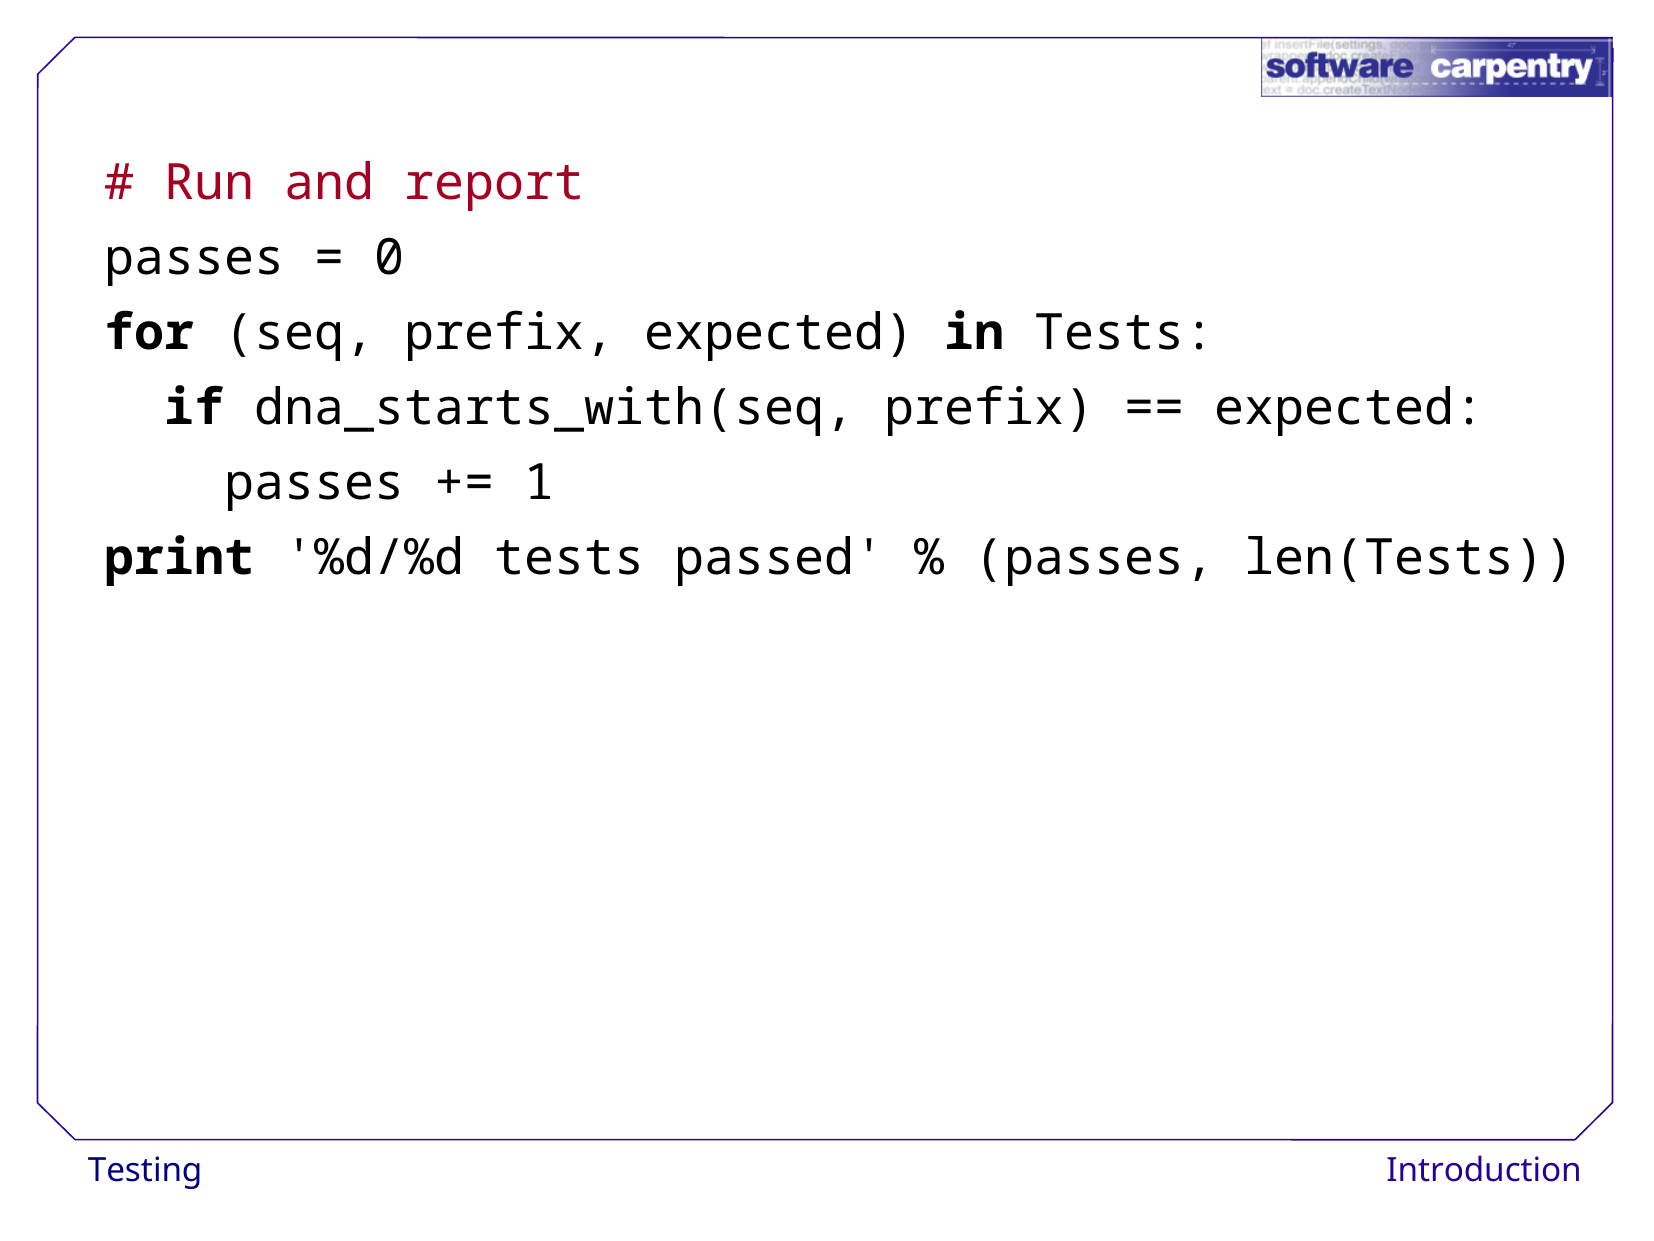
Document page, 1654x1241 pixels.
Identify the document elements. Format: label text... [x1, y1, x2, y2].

text_box # Run and report passes = 0 for (seq, prefix, expected) in Tests: if dna_starts_with(seq, prefix) == expected: passes += 1 print '%d/%d tests passed' % (passes, len(Tests)) [89, 126, 1512, 630]
picture [1261, 39, 1613, 97]
